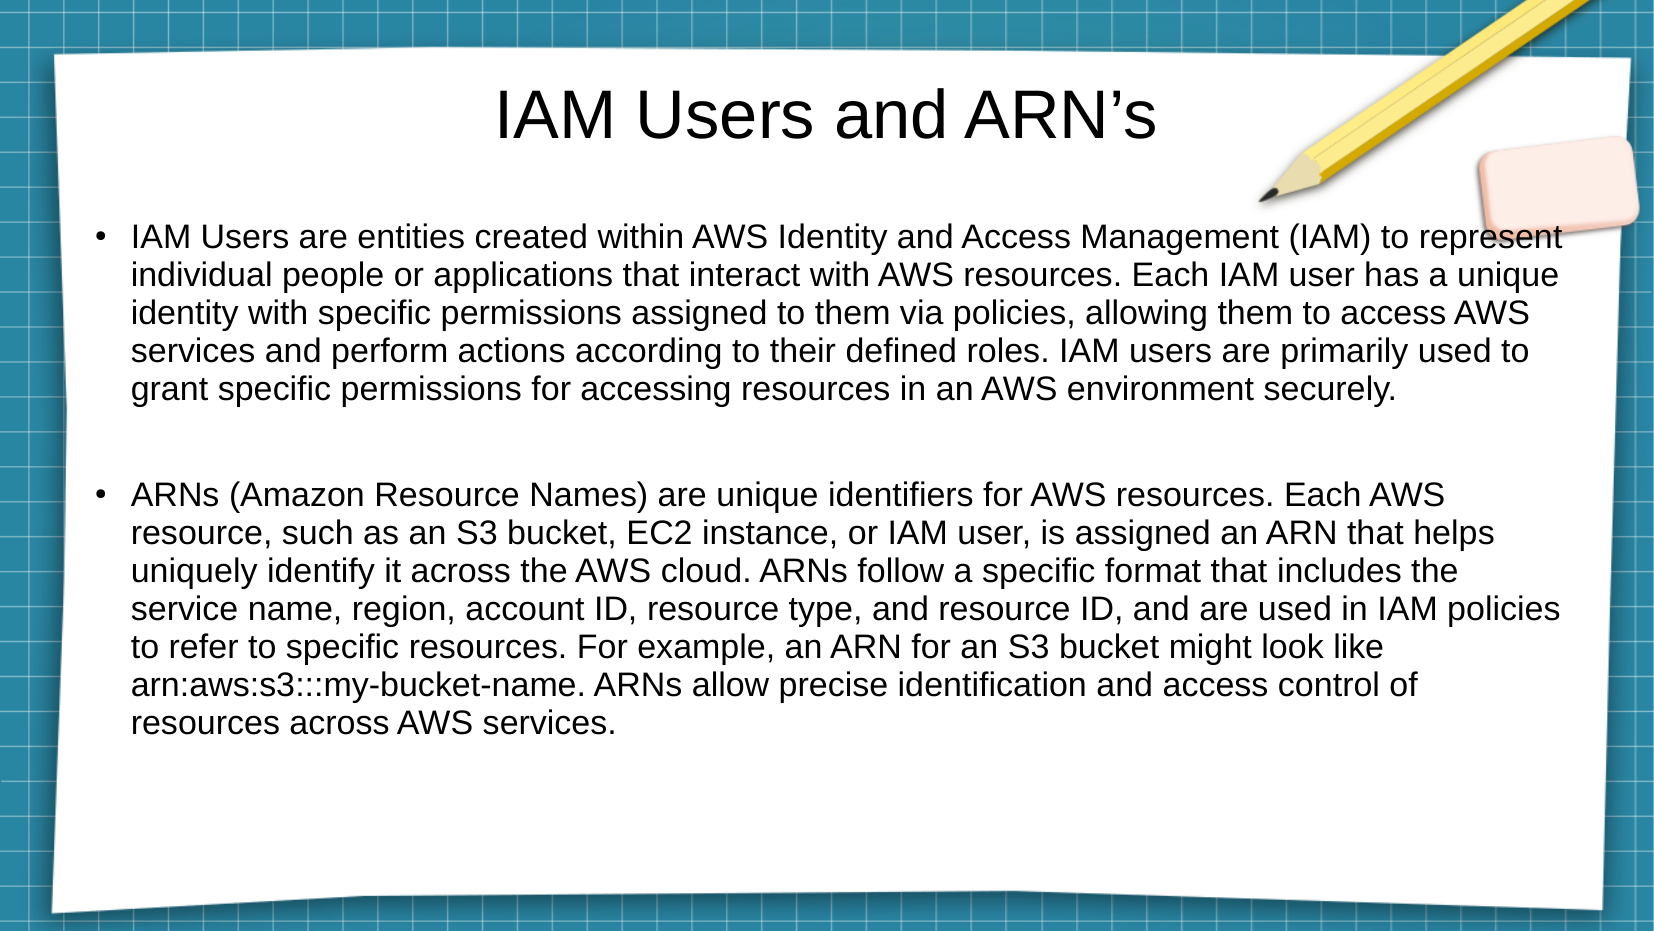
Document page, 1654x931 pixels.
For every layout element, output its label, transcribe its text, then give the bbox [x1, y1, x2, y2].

picture [0, 0, 1654, 931]
list IAM Users are entities created within AWS Identity and Access Management (IAM) to represent individual people or applications that interact with AWS resources. Each IAM user has a unique identity with specific permissions assigned to them via policies, allowing them to access AWS services and perform actions according to their defined roles. IAM users are primarily used to grant specific permissions for accessing resources in an AWS environment securely. ARNs (Amazon Resource Names) are unique identifiers for AWS resources. Each AWS resource, such as an S3 bucket, EC2 instance, or IAM user, is assigned an ARN that helps uniquely identify it across the AWS cloud. ARNs follow a specific format that includes the service name, region, account ID, resource type, and resource ID, and are used in IAM policies to refer to specific resources. For example, an ARN for an S3 bucket might look like arn:aws:s3:::my-bucket-name. ARNs allow precise identification and access control of resources across AWS services. [82, 217, 1571, 758]
title IAM Users and ARN’s [82, 37, 1571, 193]
